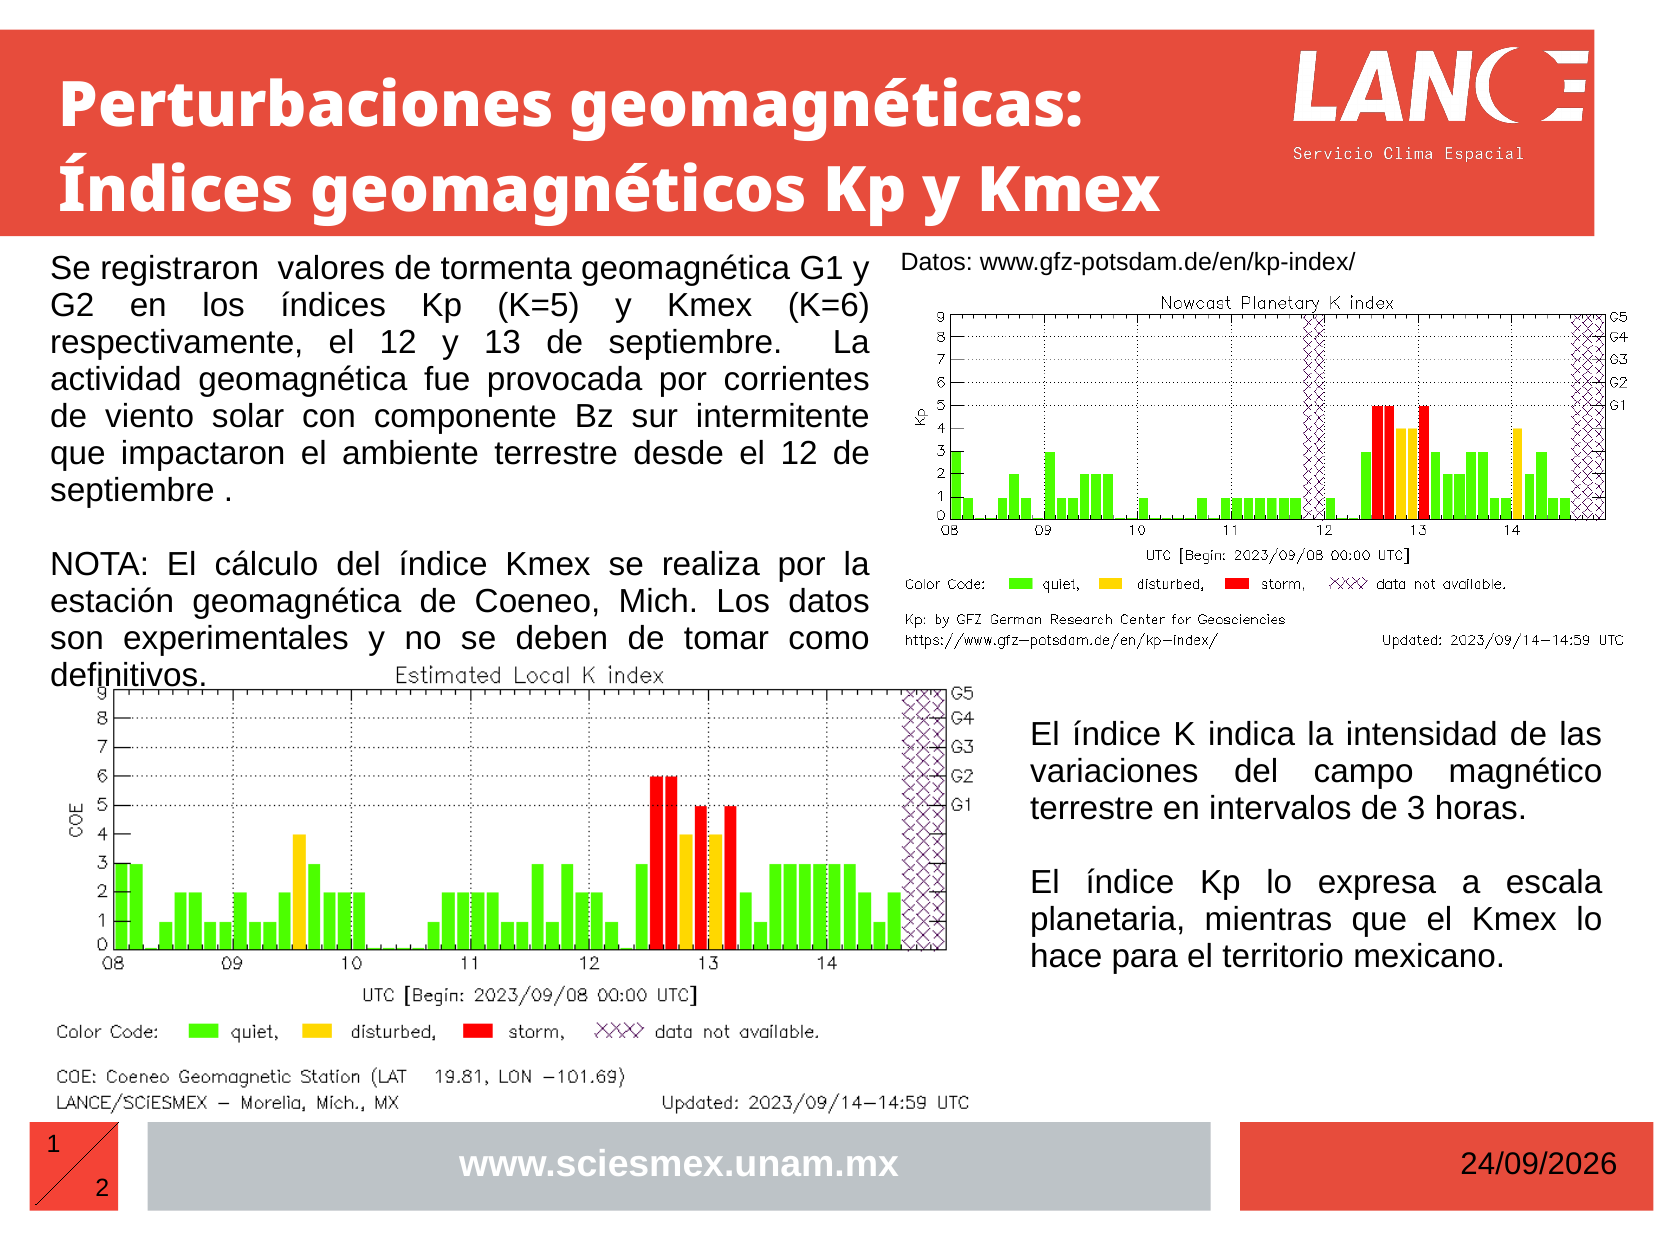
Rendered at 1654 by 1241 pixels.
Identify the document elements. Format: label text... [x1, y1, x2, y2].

text_box Datos: www.gfz-potsdam.de/en/kp-index/ [885, 240, 1654, 284]
picture [1293, 47, 1589, 162]
text_box 14/09/2023 [1424, 1122, 1654, 1205]
text_box <número> [31, 1122, 176, 1170]
text_box 2 [35, 1151, 125, 1209]
picture [47, 277, 1642, 1116]
text_box Se registraron valores de tormenta geomagnética G1 y G2 en los índices Kp (K=5) y Kmex (K=6) respectivamente, el 12 y 13 de septiembre. La actividad geomagnética fue provocada por corrientes de viento solar con componente Bz sur intermitente que impactaron el ambiente terrestre desde el 12 de septiembre . NOTA: El cálculo del índice Kmex se realiza por la estación geomagnética de Coeneo, Mich. Los datos son experimentales y no se deben de tomar como definitivos. [35, 242, 886, 739]
title Perturbaciones geomagnéticas: Índices geomagnéticos Kp y Kmex [59, 59, 1312, 207]
text_box El índice K indica la intensidad de las variaciones del campo magnético terrestre en intervalos de 3 horas. El índice Kp lo expresa a escala planetaria, mientras que el Kmex lo hace para el territorio mexicano. [1015, 707, 1619, 1052]
text_box www.sciesmex.unam.mx [153, 1122, 1205, 1205]
